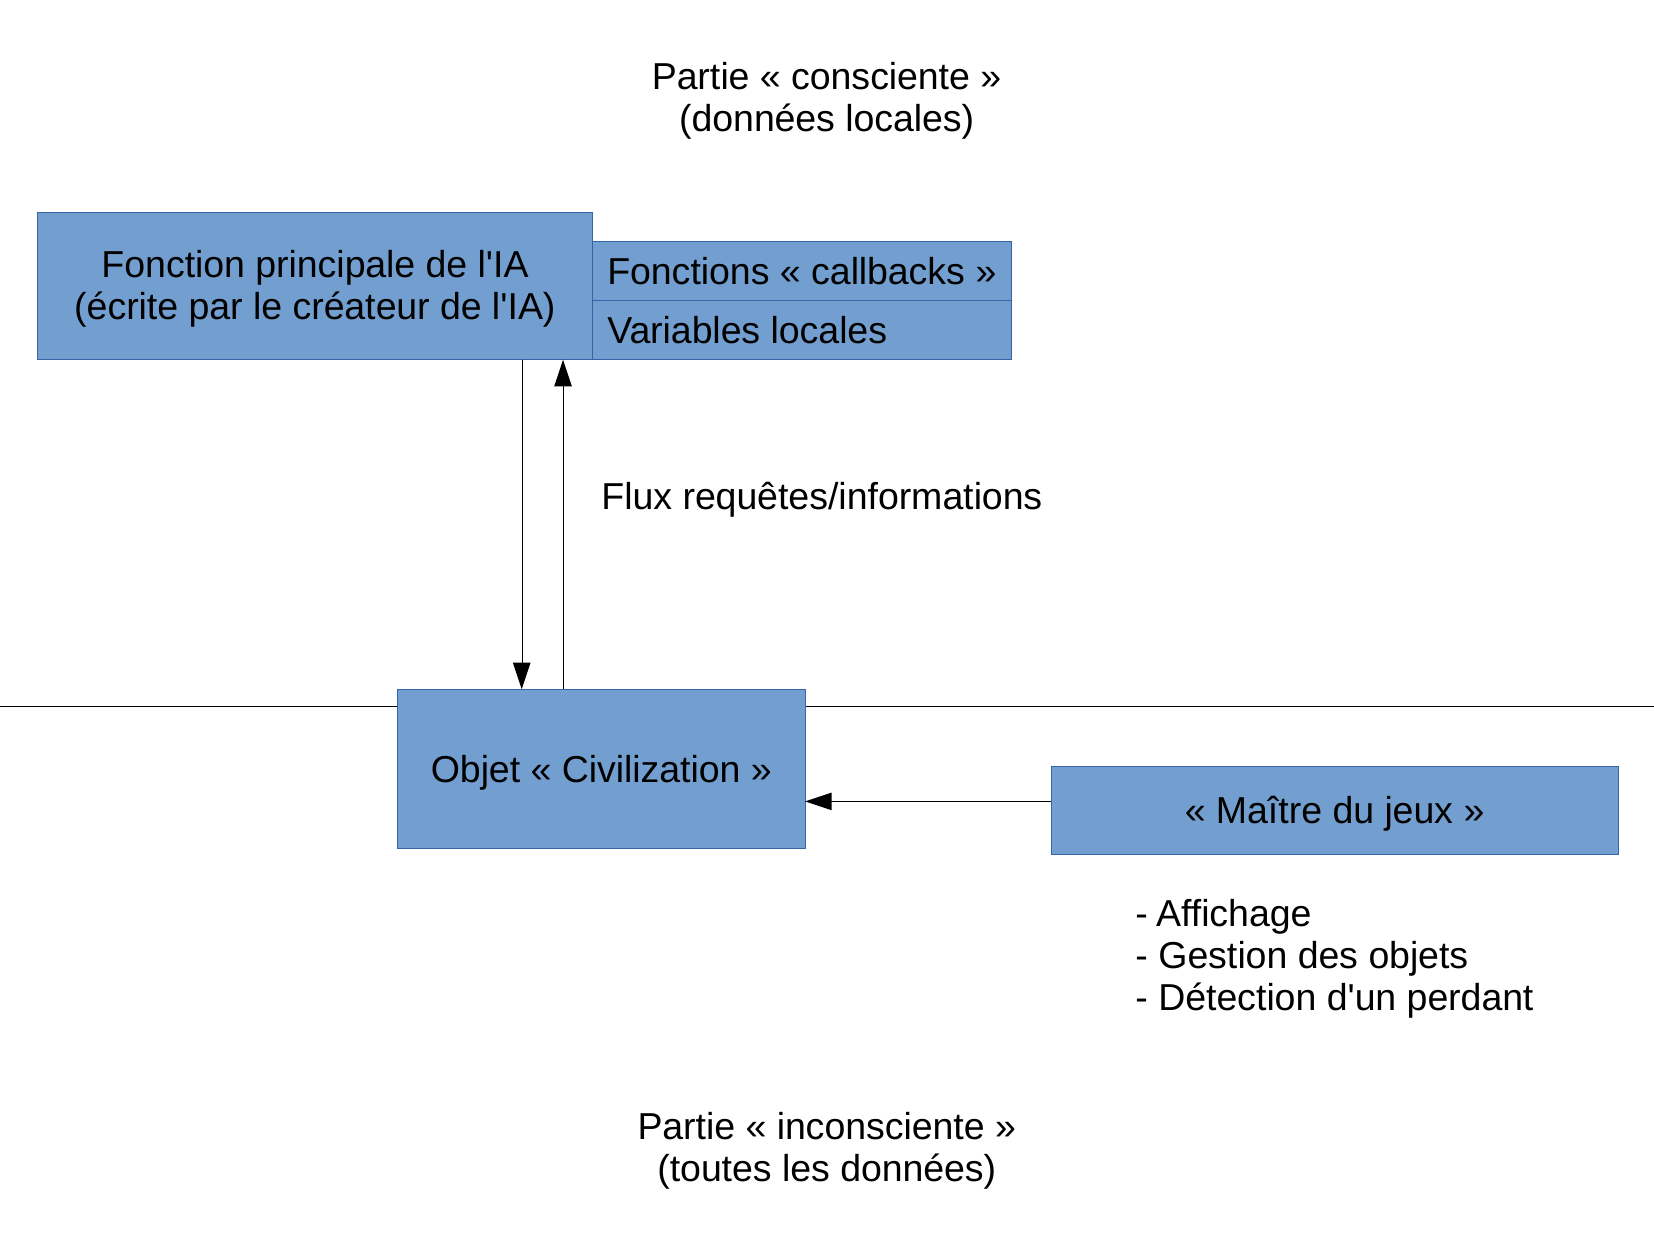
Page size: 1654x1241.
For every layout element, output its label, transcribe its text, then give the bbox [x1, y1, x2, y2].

text_box Fonctions « callbacks » [592, 241, 1012, 300]
text_box Flux requêtes/informations [586, 468, 1058, 527]
text_box - Affichage - Gestion des objets - Détection d'un perdant [1120, 885, 1549, 1028]
text_box Partie « inconsciente » (toutes les données) [622, 1098, 1031, 1198]
text_box « Maître du jeux » [1051, 766, 1619, 855]
text_box Fonction principale de l'IA (écrite par le créateur de l'IA) [37, 212, 593, 360]
text_box Variables locales [592, 300, 1012, 360]
text_box Objet « Civilization » [397, 689, 806, 849]
text_box Partie « consciente » (données locales) [637, 47, 1017, 147]
